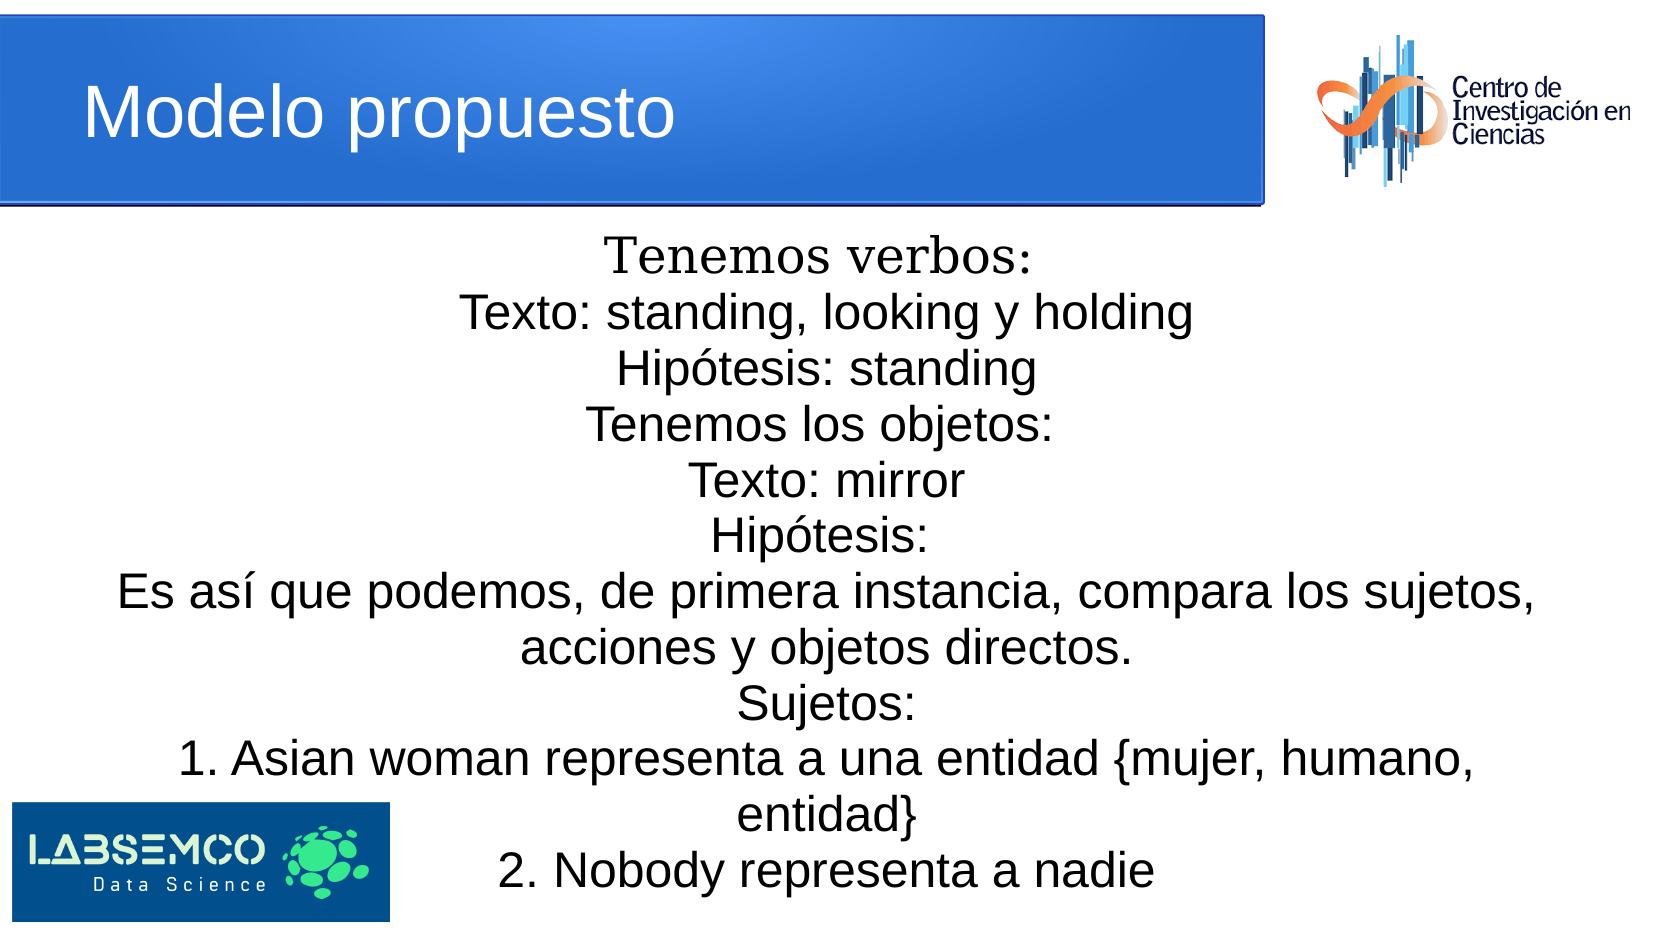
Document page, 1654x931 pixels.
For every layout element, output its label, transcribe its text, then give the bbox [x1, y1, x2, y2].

subtitle Tenemos verbos: Texto: standing, looking y holding Hipótesis: standing Tenemos los objetos: Texto: mirror Hipótesis: Es así que podemos, de primera instancia, compara los sujetos, acciones y objetos directos. Sujetos: 1. Asian woman representa a una entidad {mujer, humano, entidad} 2. Nobody representa a nadie [82, 212, 1571, 920]
title Modelo propuesto [82, 35, 1235, 189]
picture [11, 801, 390, 922]
picture [1317, 35, 1630, 187]
